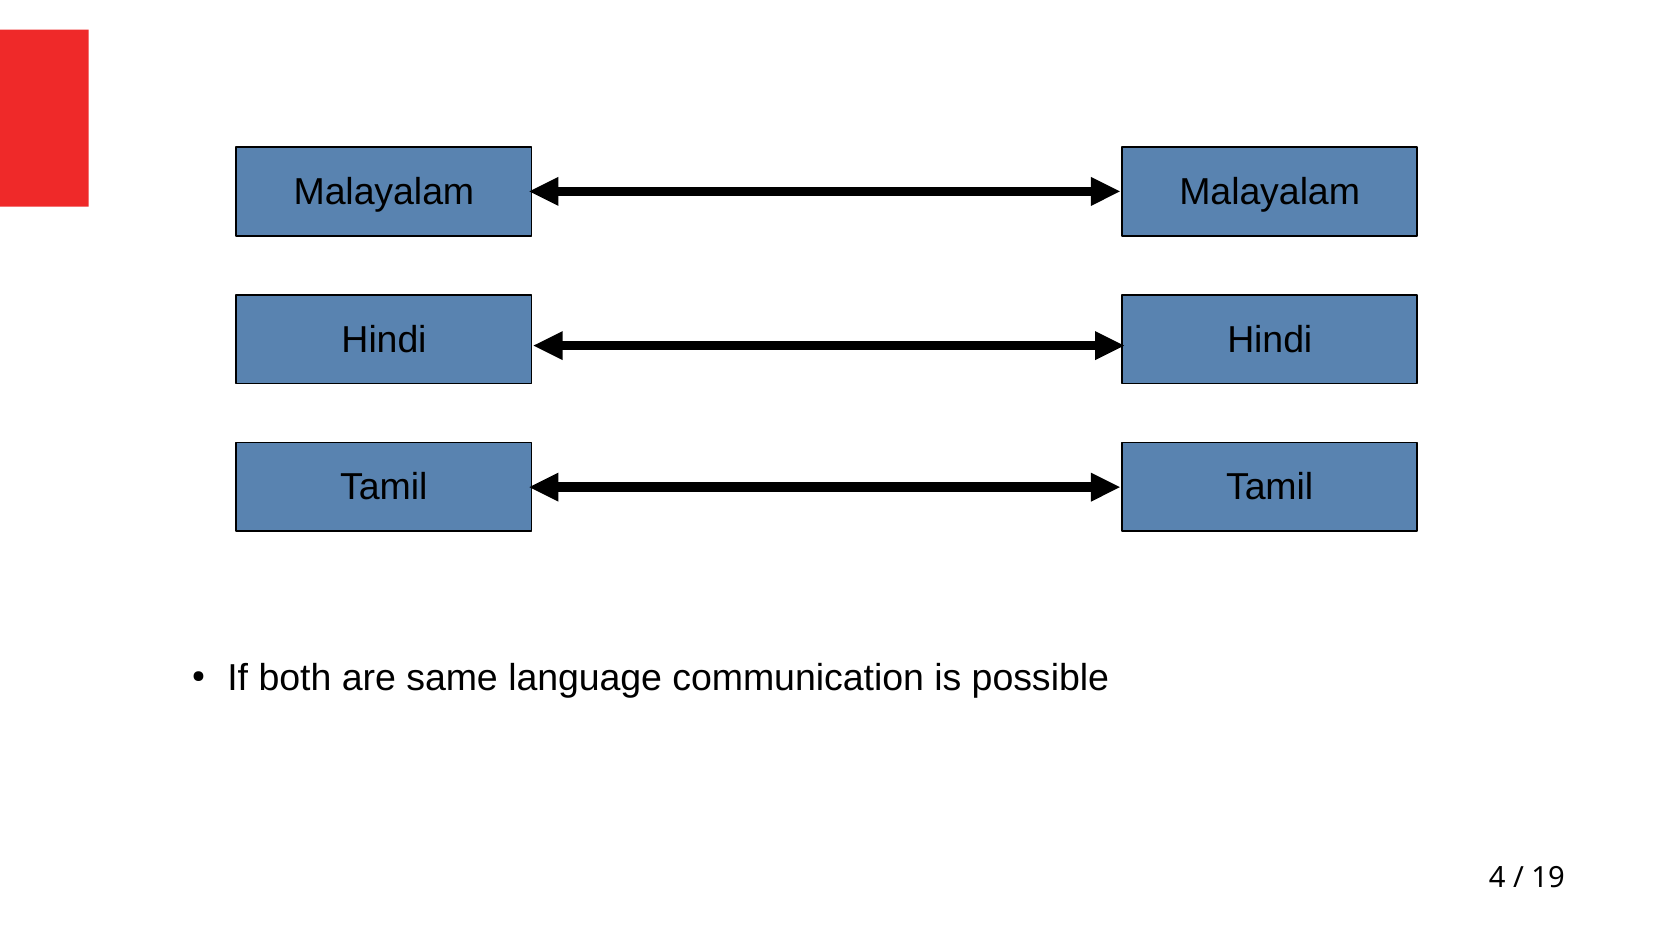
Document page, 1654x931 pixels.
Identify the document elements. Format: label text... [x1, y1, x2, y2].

text_box If both are same language communication is possible [177, 649, 1447, 748]
text_box Tamil [236, 442, 532, 532]
text_box Hindi [236, 294, 532, 384]
text_box Malayalam [236, 147, 532, 236]
text_box Hindi [1122, 294, 1418, 384]
text_box Malayalam [1122, 147, 1418, 236]
text_box Tamil [1122, 442, 1418, 532]
